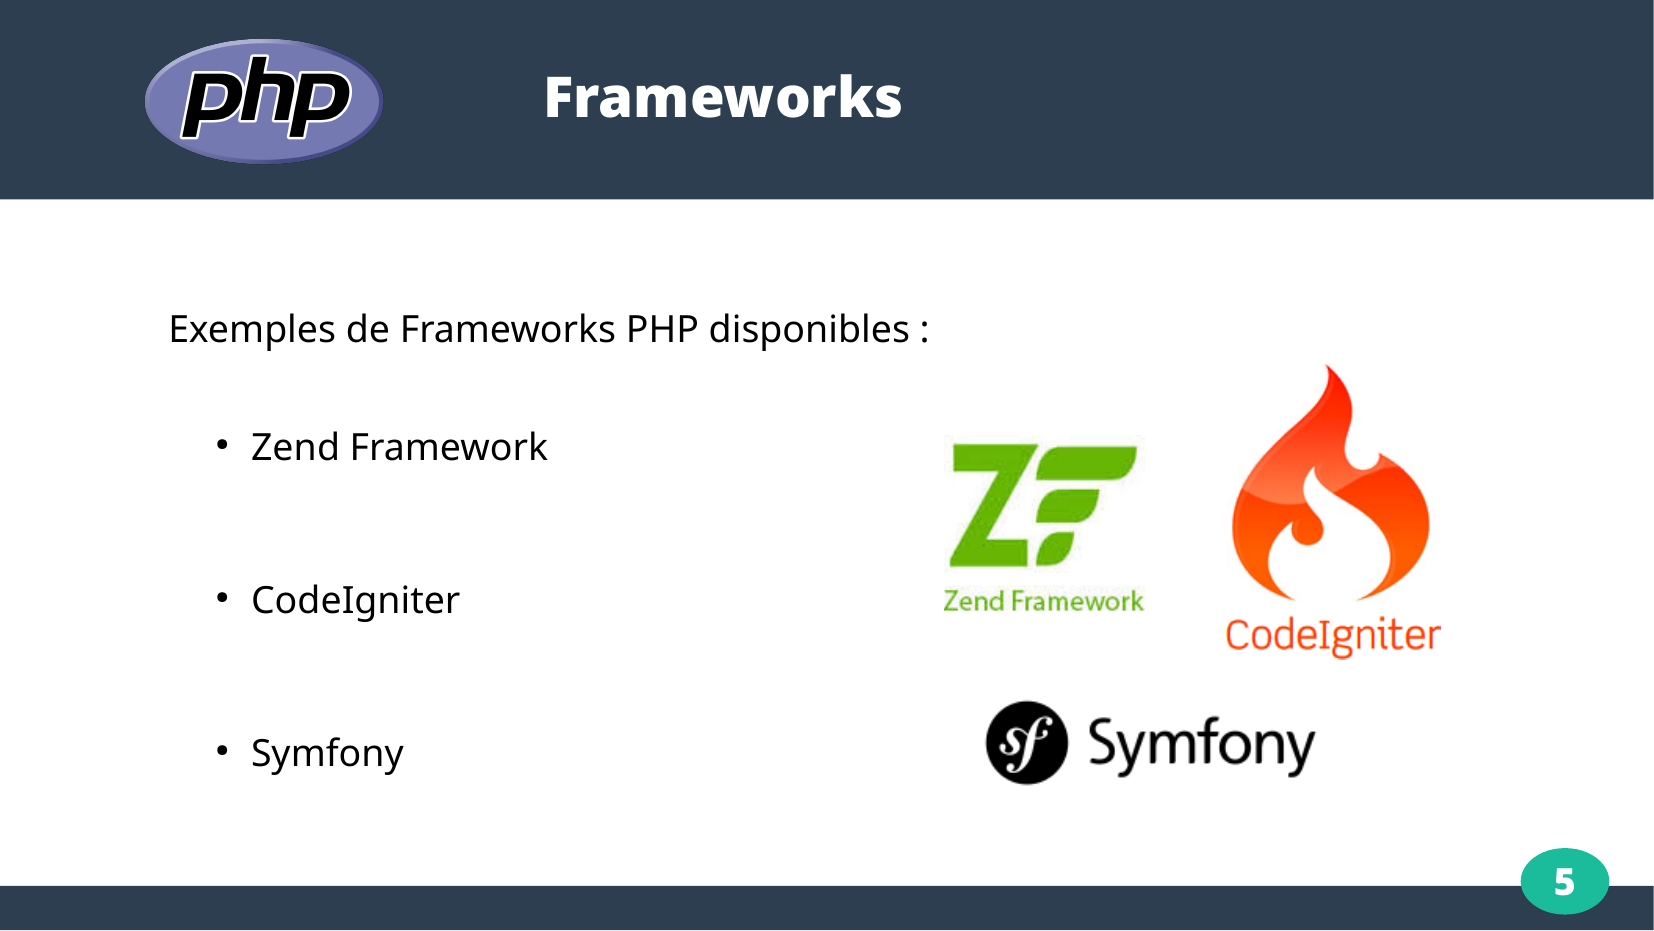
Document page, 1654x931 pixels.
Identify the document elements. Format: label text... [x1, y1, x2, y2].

picture [1226, 363, 1441, 660]
text_box Exemples de Frameworks PHP disponibles : [153, 295, 1300, 354]
text_box Zend Framework CodeIgniter Symfony [200, 412, 626, 733]
picture [944, 435, 1145, 636]
picture [979, 694, 1323, 792]
title Frameworks [543, 37, 1595, 156]
picture [141, 35, 387, 168]
